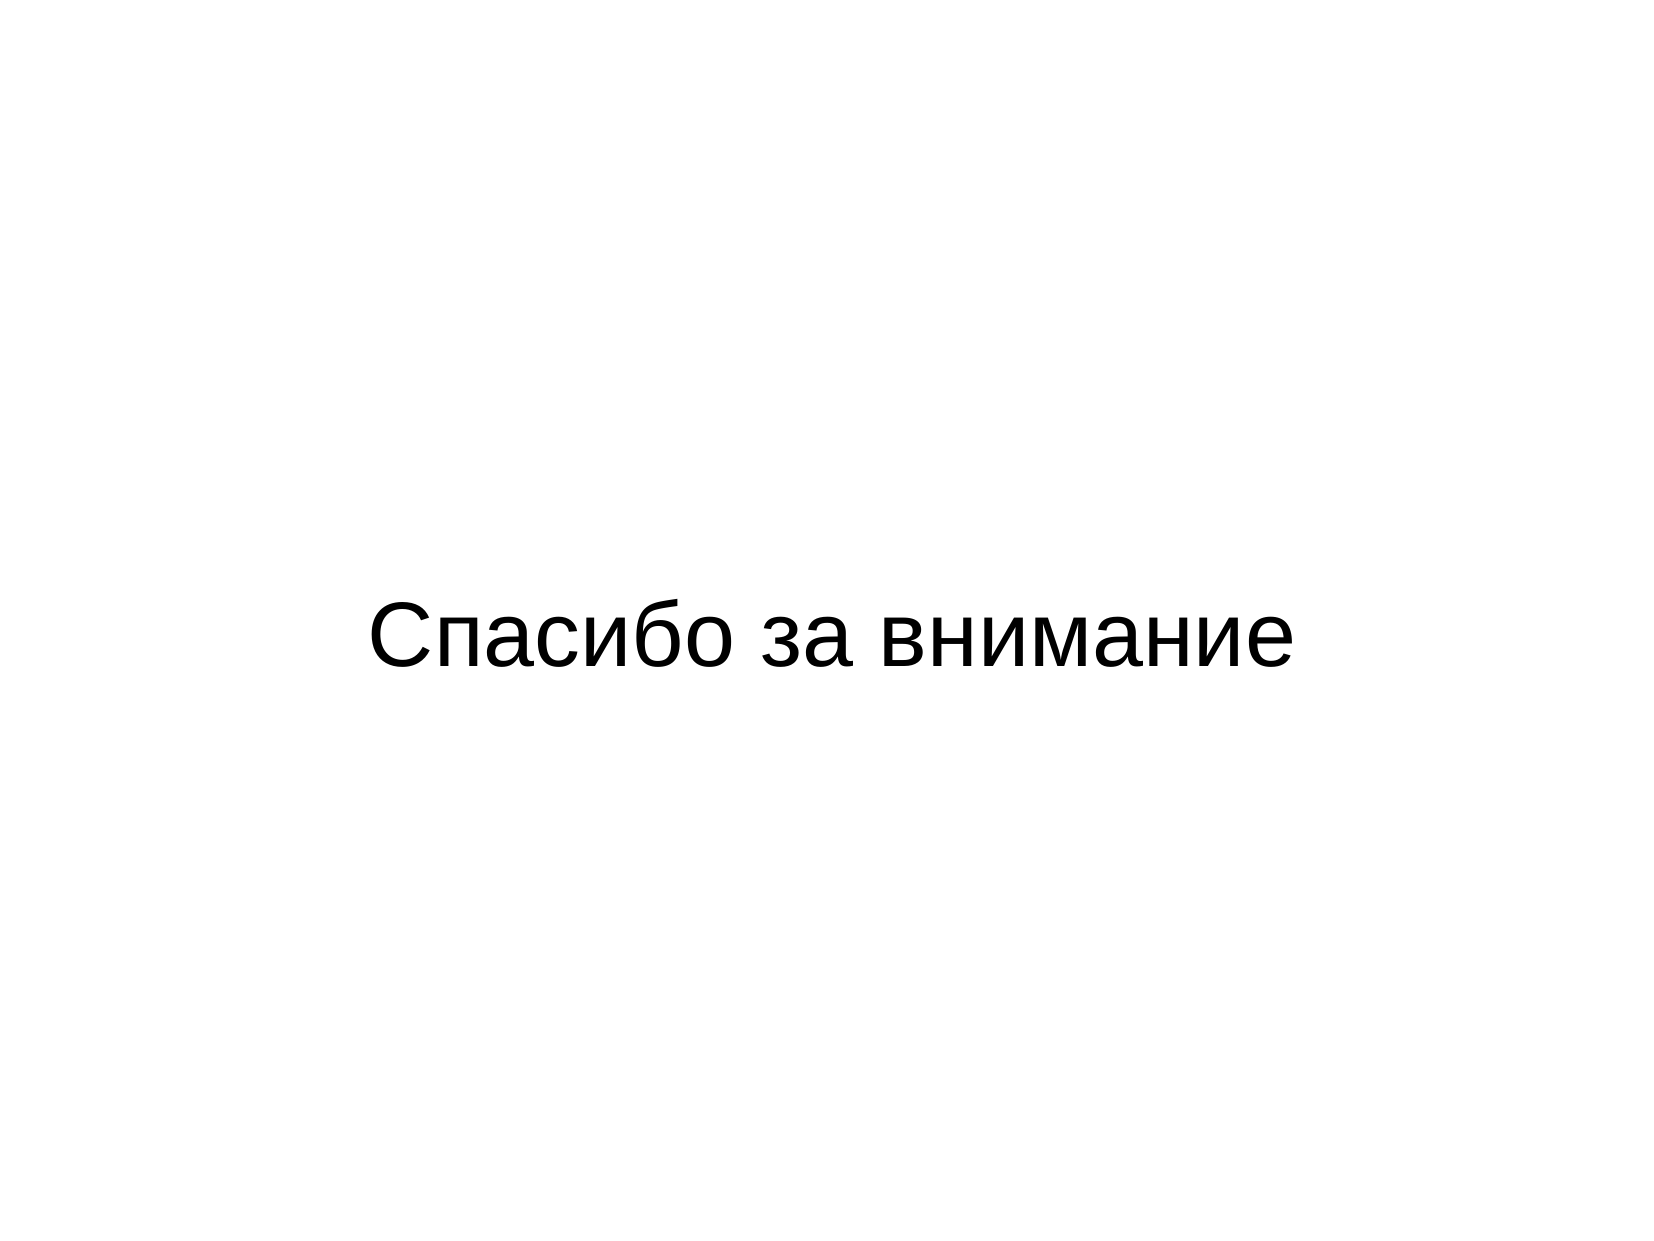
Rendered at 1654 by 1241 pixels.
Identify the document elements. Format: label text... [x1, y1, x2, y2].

title Спасибо за внимание [88, 531, 1577, 739]
